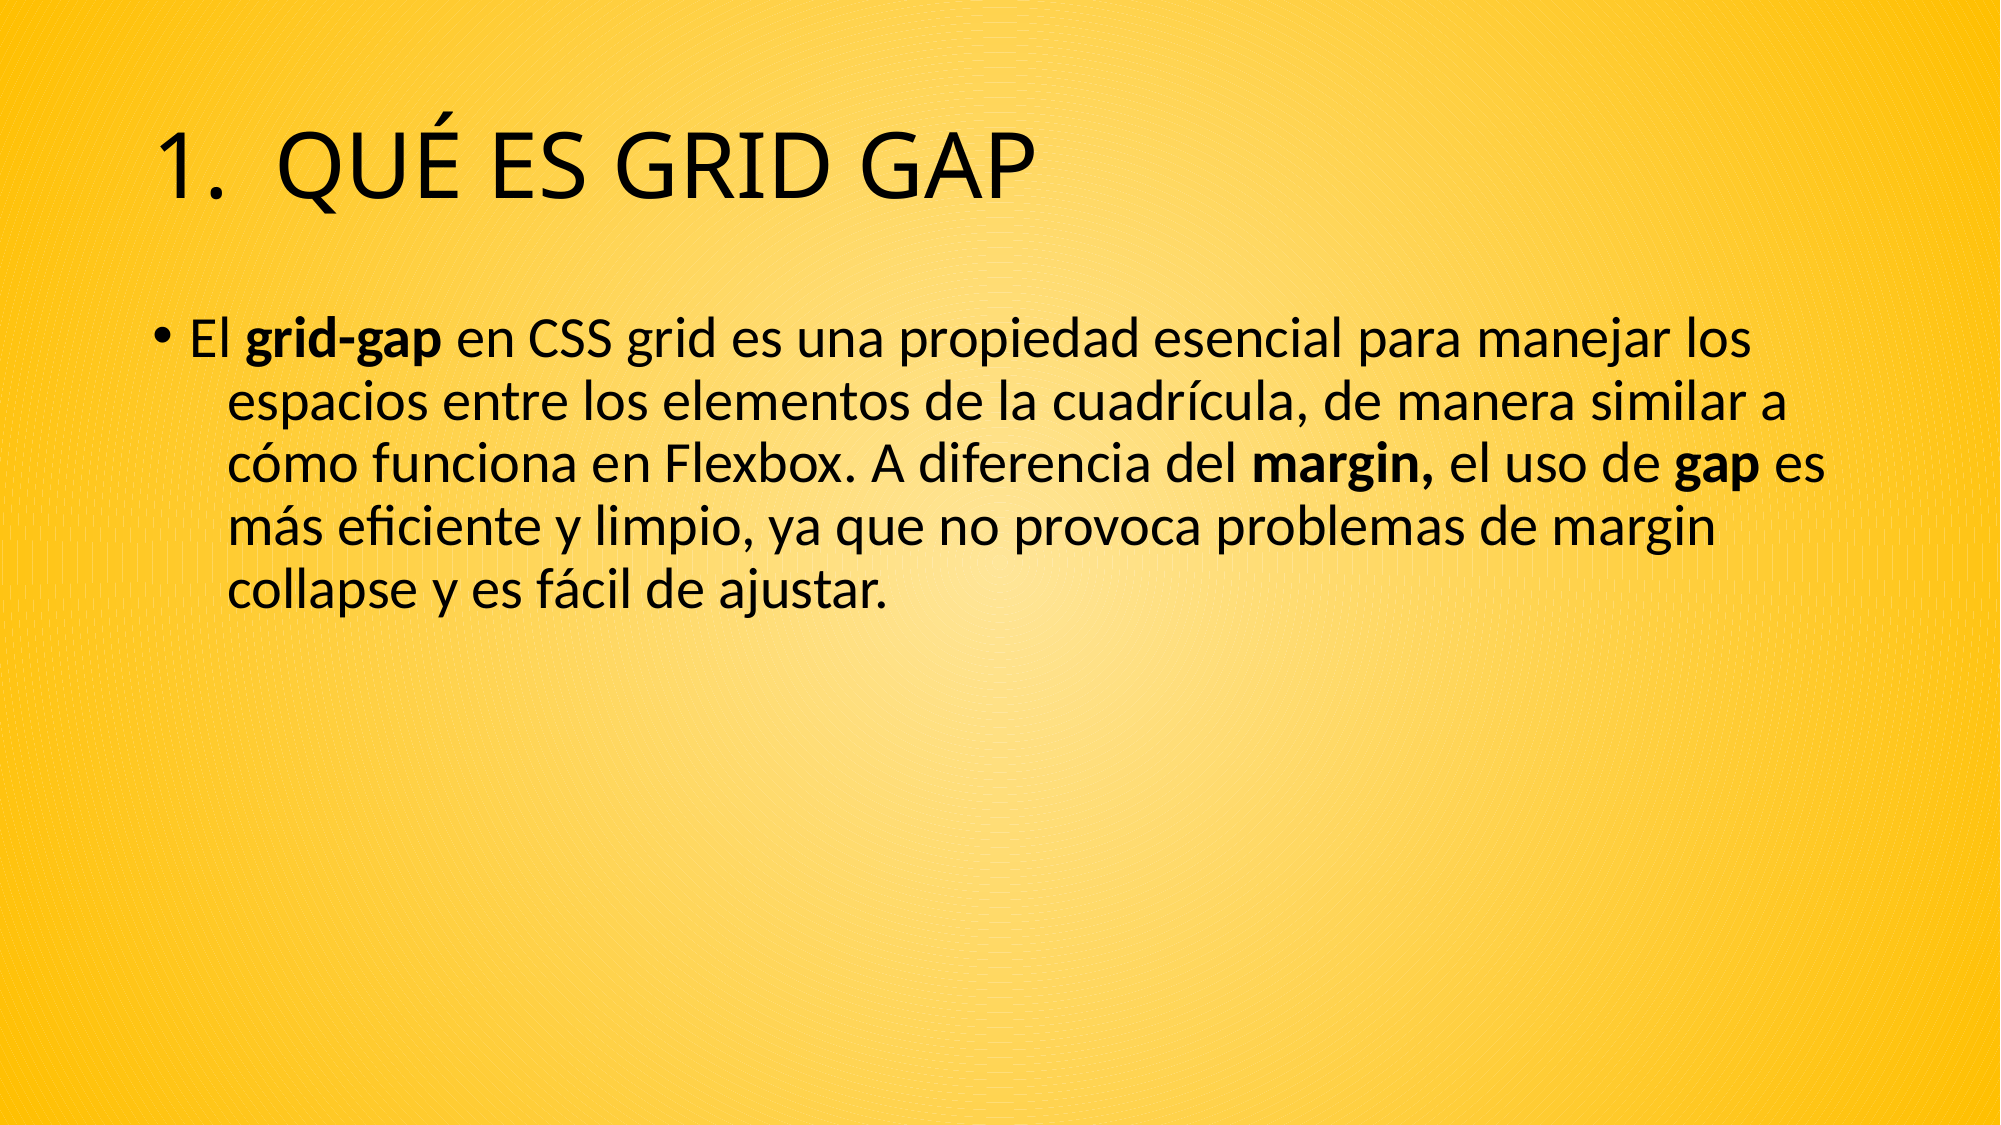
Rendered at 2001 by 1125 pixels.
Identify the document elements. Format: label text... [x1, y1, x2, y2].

title QUÉ ES GRID GAP [137, 59, 1863, 278]
list El grid-gap en CSS grid es una propiedad esencial para manejar los espacios entre los elementos de la cuadrícula, de manera similar a cómo funciona en Flexbox. A diferencia del margin, el uso de gap es más eficiente y limpio, ya que no provoca problemas de margin collapse y es fácil de ajustar. [137, 299, 1863, 1014]
